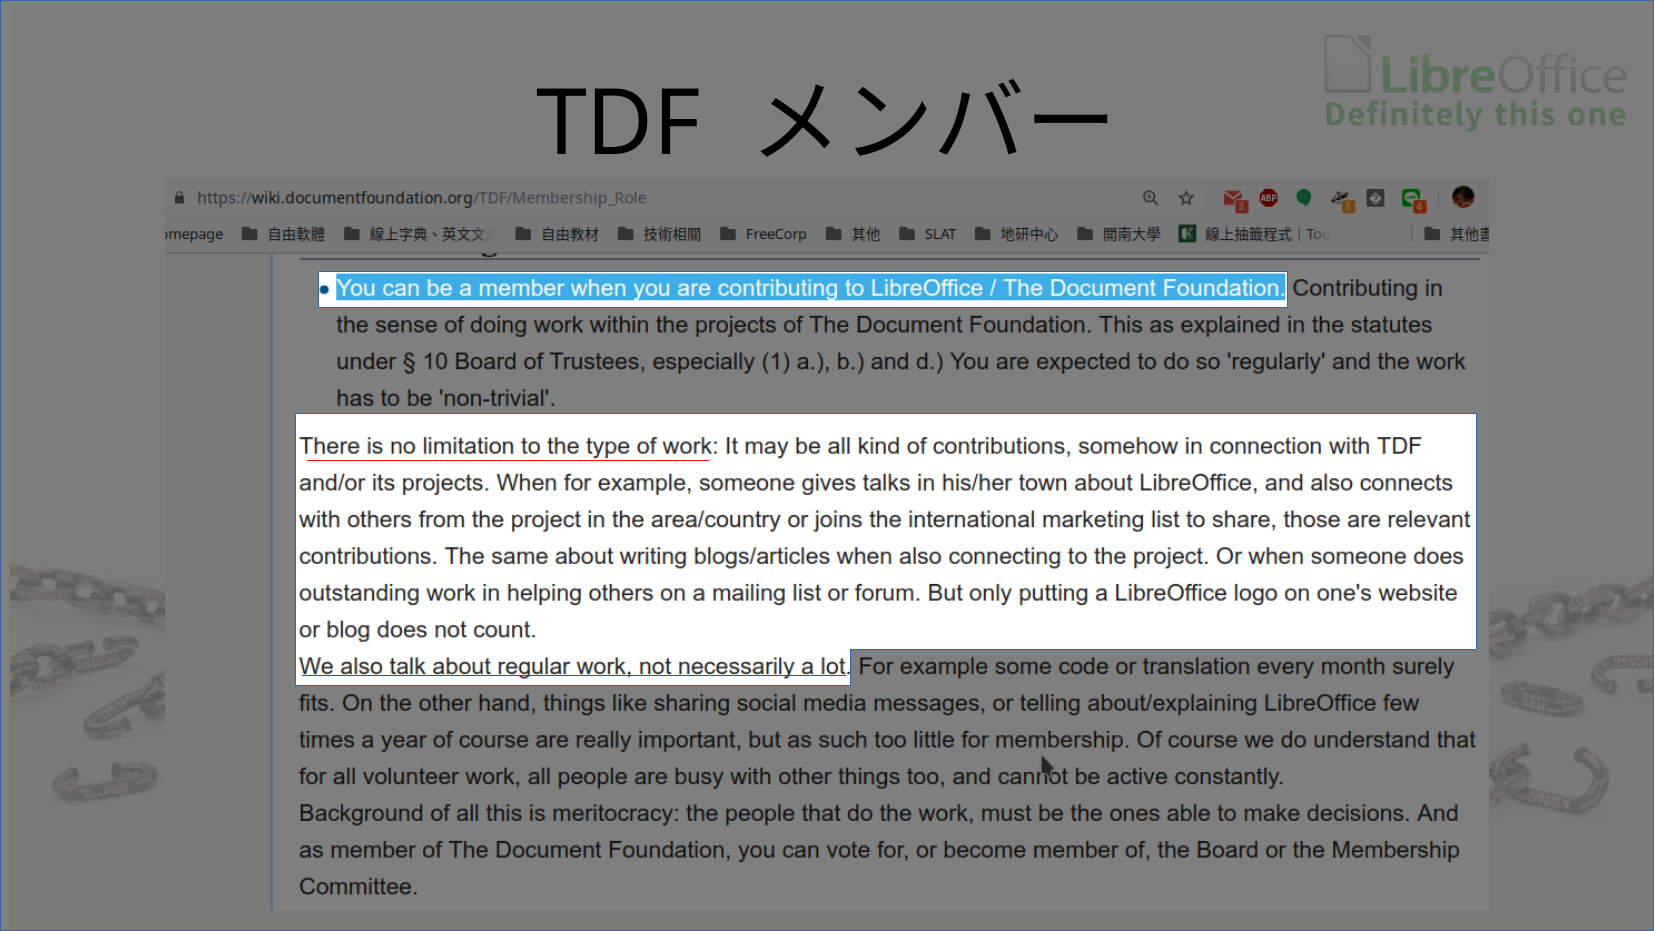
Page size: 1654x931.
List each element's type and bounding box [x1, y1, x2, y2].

text_box [0, 0, 1654, 931]
picture [319, 272, 1287, 307]
picture [296, 414, 1476, 685]
